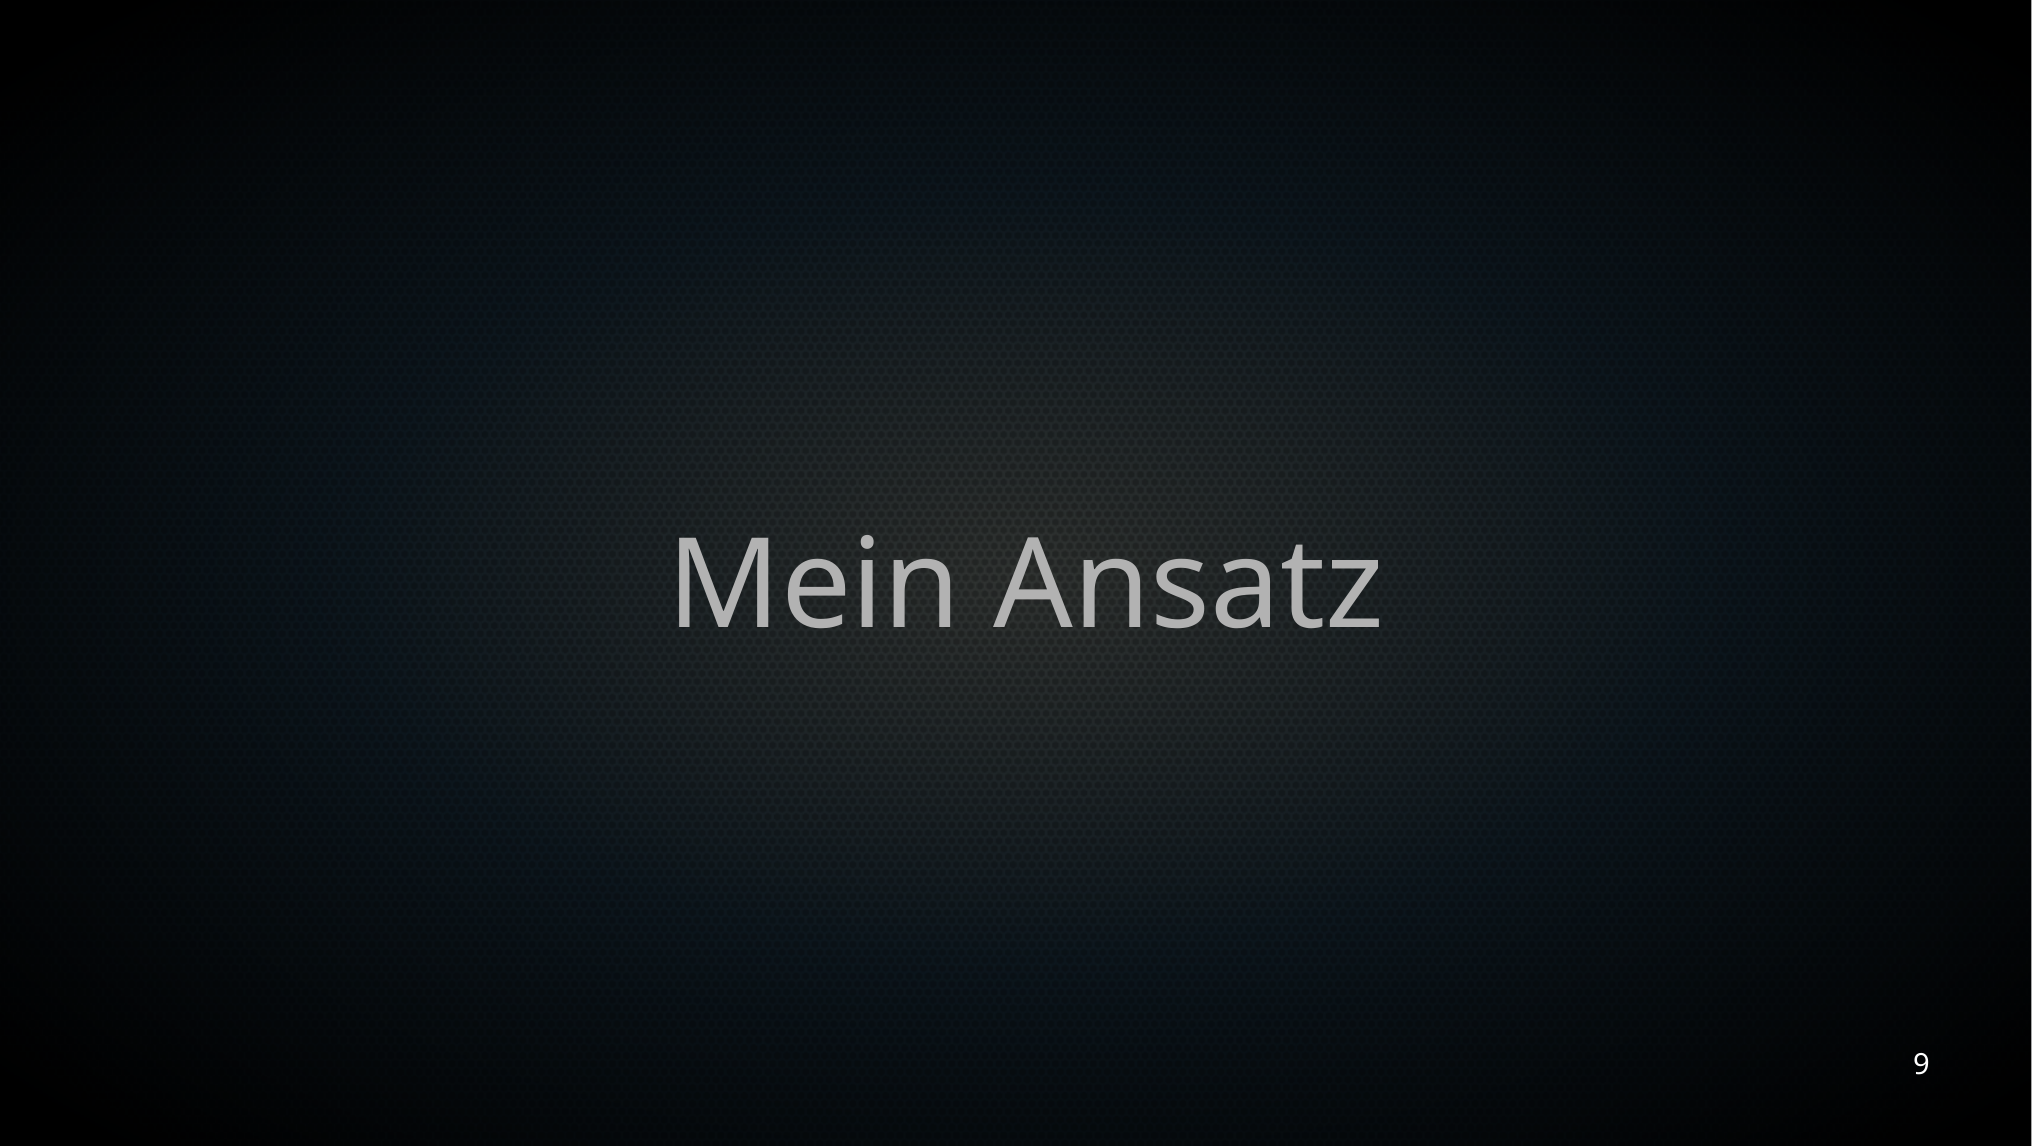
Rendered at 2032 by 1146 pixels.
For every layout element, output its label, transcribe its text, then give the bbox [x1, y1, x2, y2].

title Mein Ansatz [297, 401, 1756, 756]
picture [0, 0, 2032, 1146]
